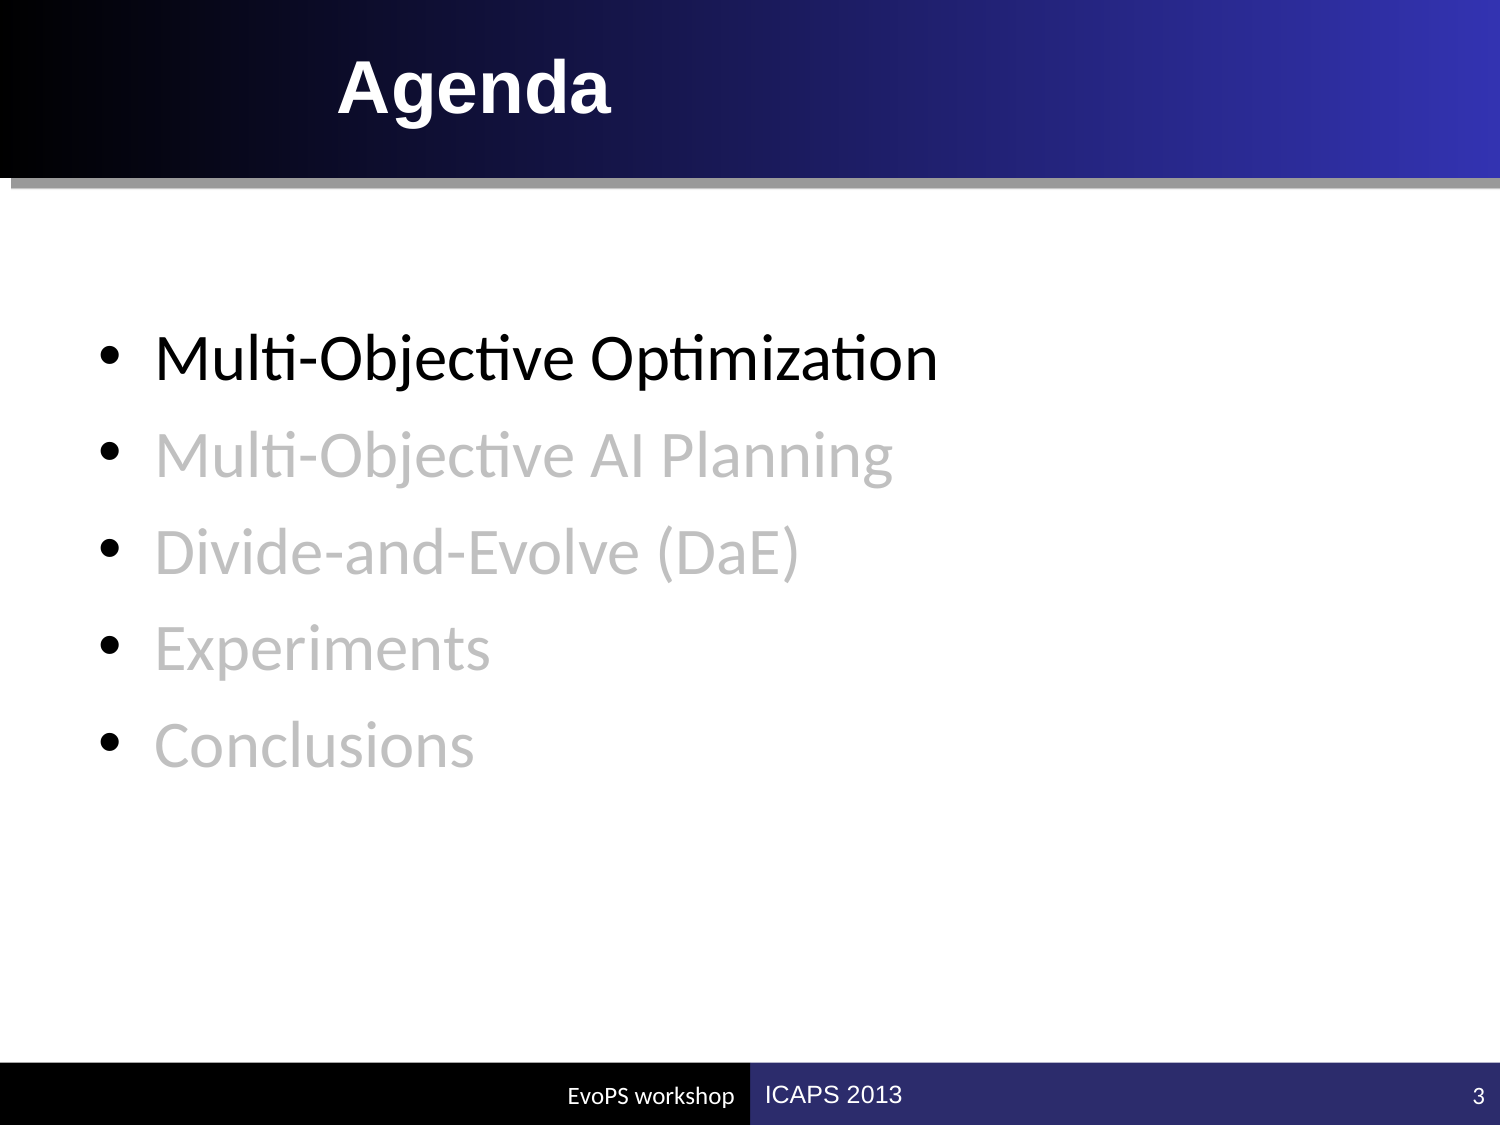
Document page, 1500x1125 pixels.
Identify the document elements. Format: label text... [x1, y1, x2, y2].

list Multi-Objective Optimization Multi-Objective AI Planning Divide-and-Evolve (DaE) Experiments Conclusions [83, 306, 1371, 959]
text_box Agenda [322, 31, 1214, 137]
